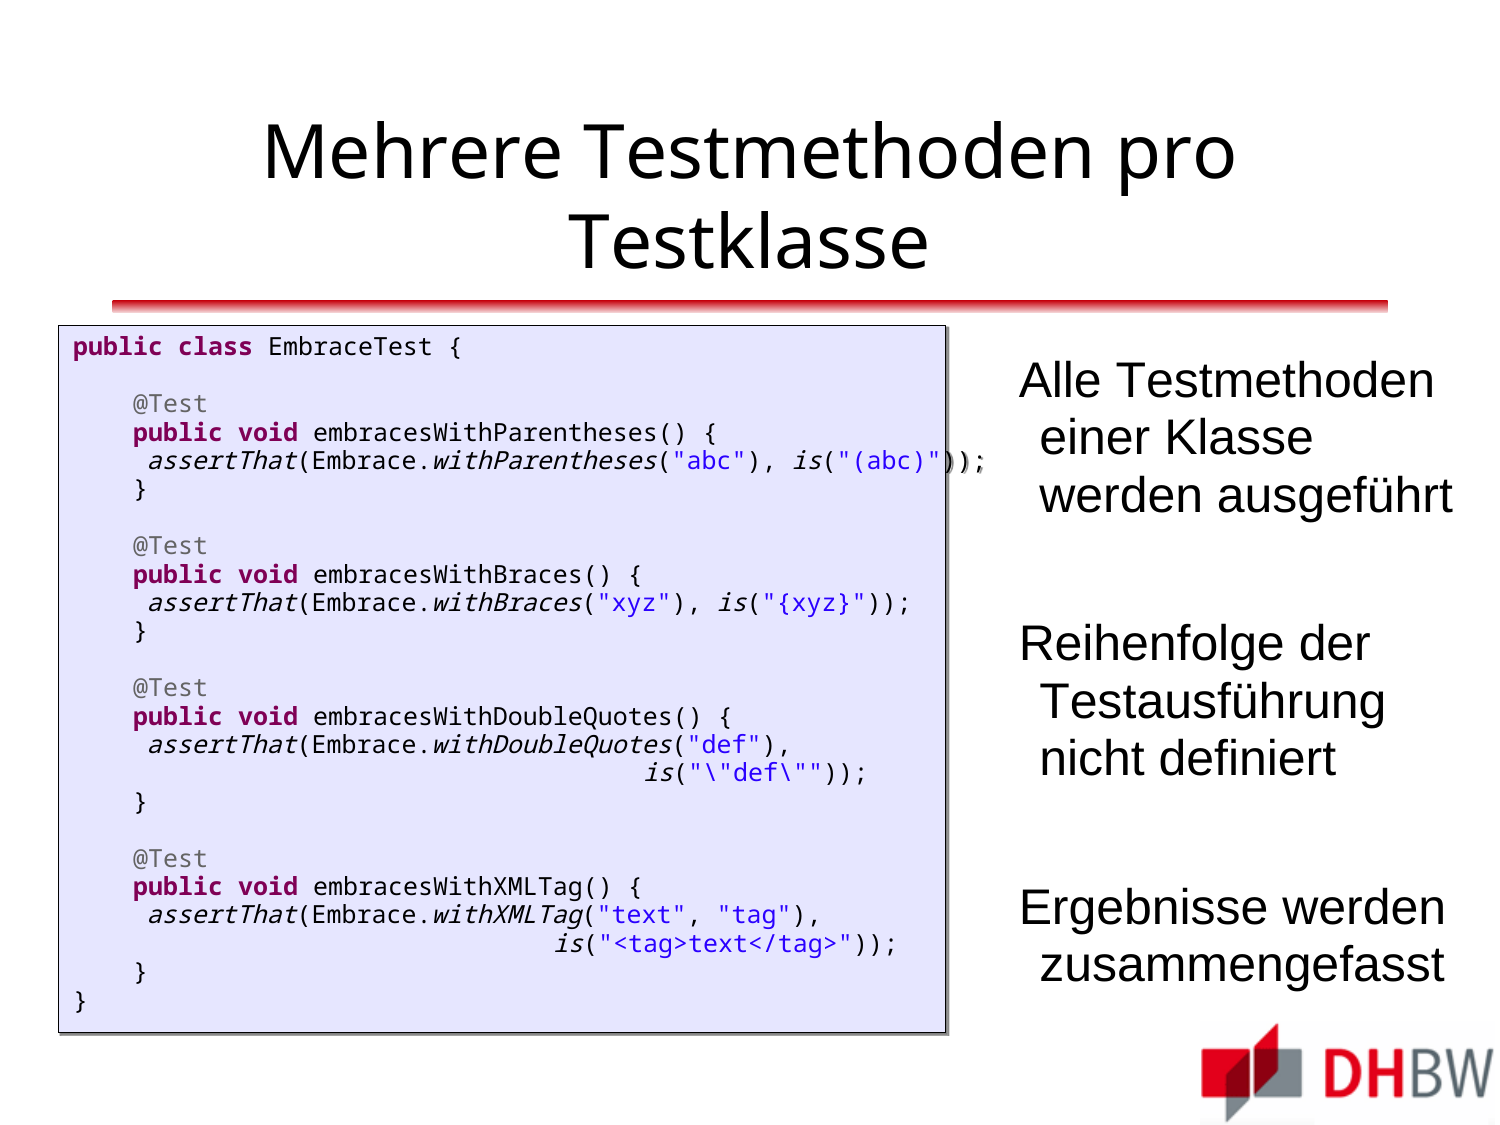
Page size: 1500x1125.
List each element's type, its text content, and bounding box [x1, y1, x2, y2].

title Mehrere Testmethoden pro Testklasse [112, 76, 1388, 312]
text_box Alle Testmethoden einer Klasse werden ausgeführt Reihenfolge der Testausführung nicht definiert Ergebnisse werden zusammengefasst [1003, 343, 1477, 1063]
text_box public class EmbraceTest { @Test public void embracesWithParentheses() { assertThat(Embrace.withParentheses("abc"), is("(abc)")); } @Test public void embracesWithBraces() { assertThat(Embrace.withBraces("xyz"), is("{xyz}")); } @Test public void embracesWithDoubleQuotes() { assertThat(Embrace.withDoubleQuotes("def"), is("\"def\"")); } @Test public void embracesWithXMLTag() { assertThat(Embrace.withXMLTag("text", "tag"), is("<tag>text</tag>")); } } [58, 325, 946, 1033]
picture [1200, 1021, 1495, 1125]
